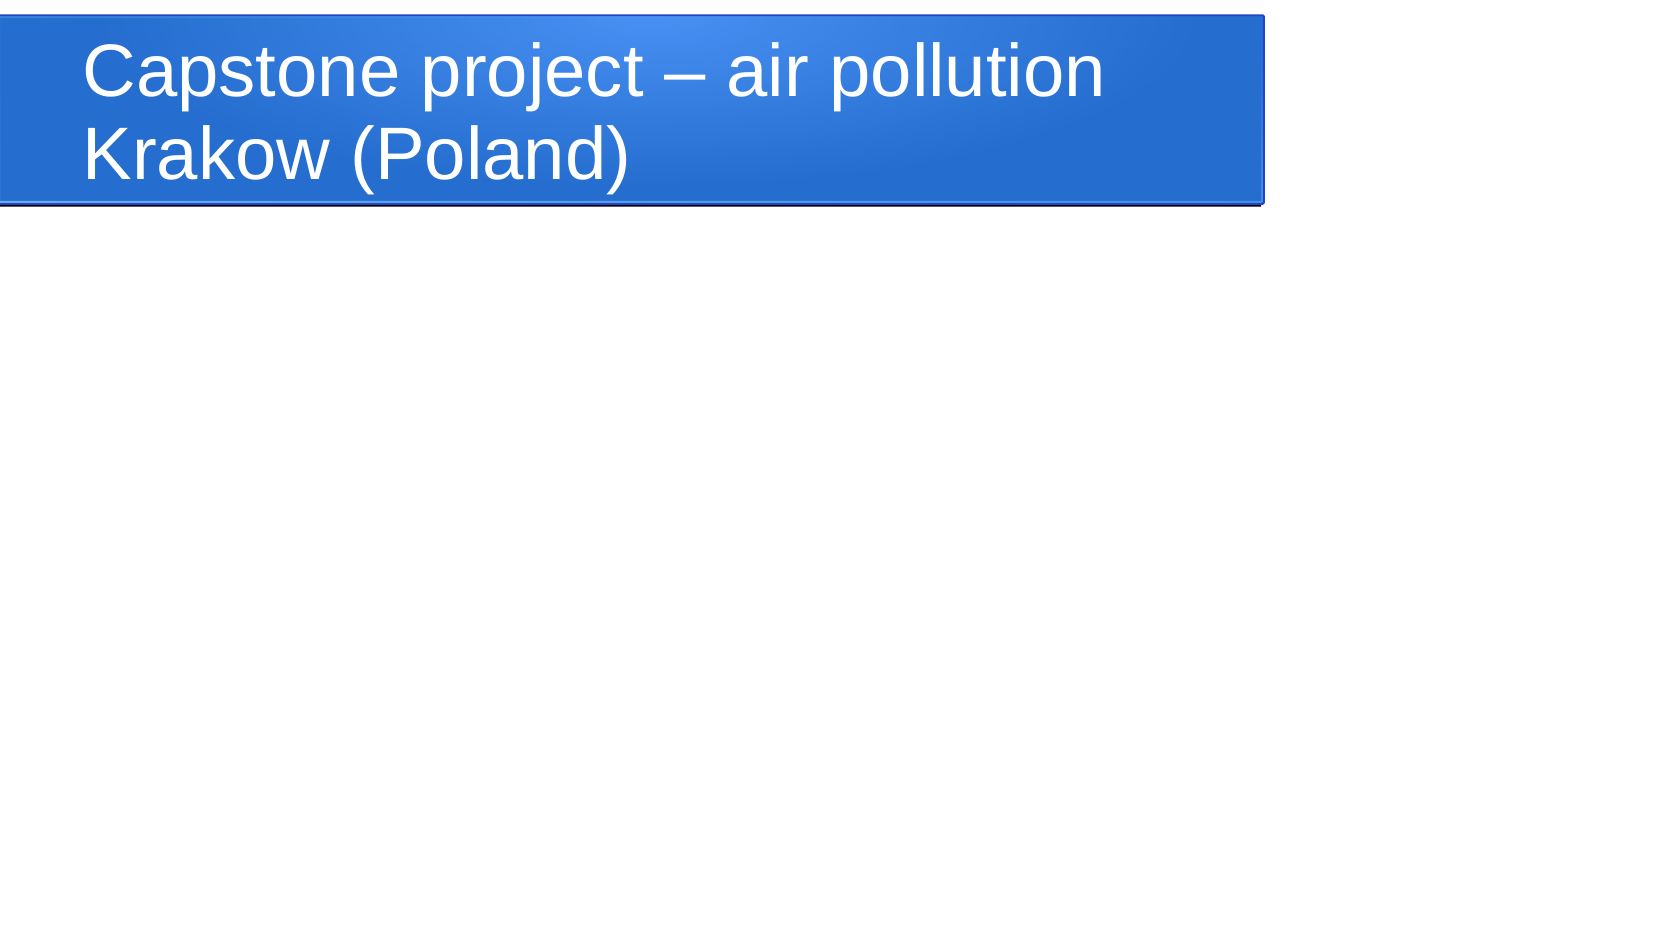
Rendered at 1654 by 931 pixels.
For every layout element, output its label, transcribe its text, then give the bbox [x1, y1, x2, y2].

title Capstone project – air pollution Krakow (Poland) [82, 29, 1235, 196]
